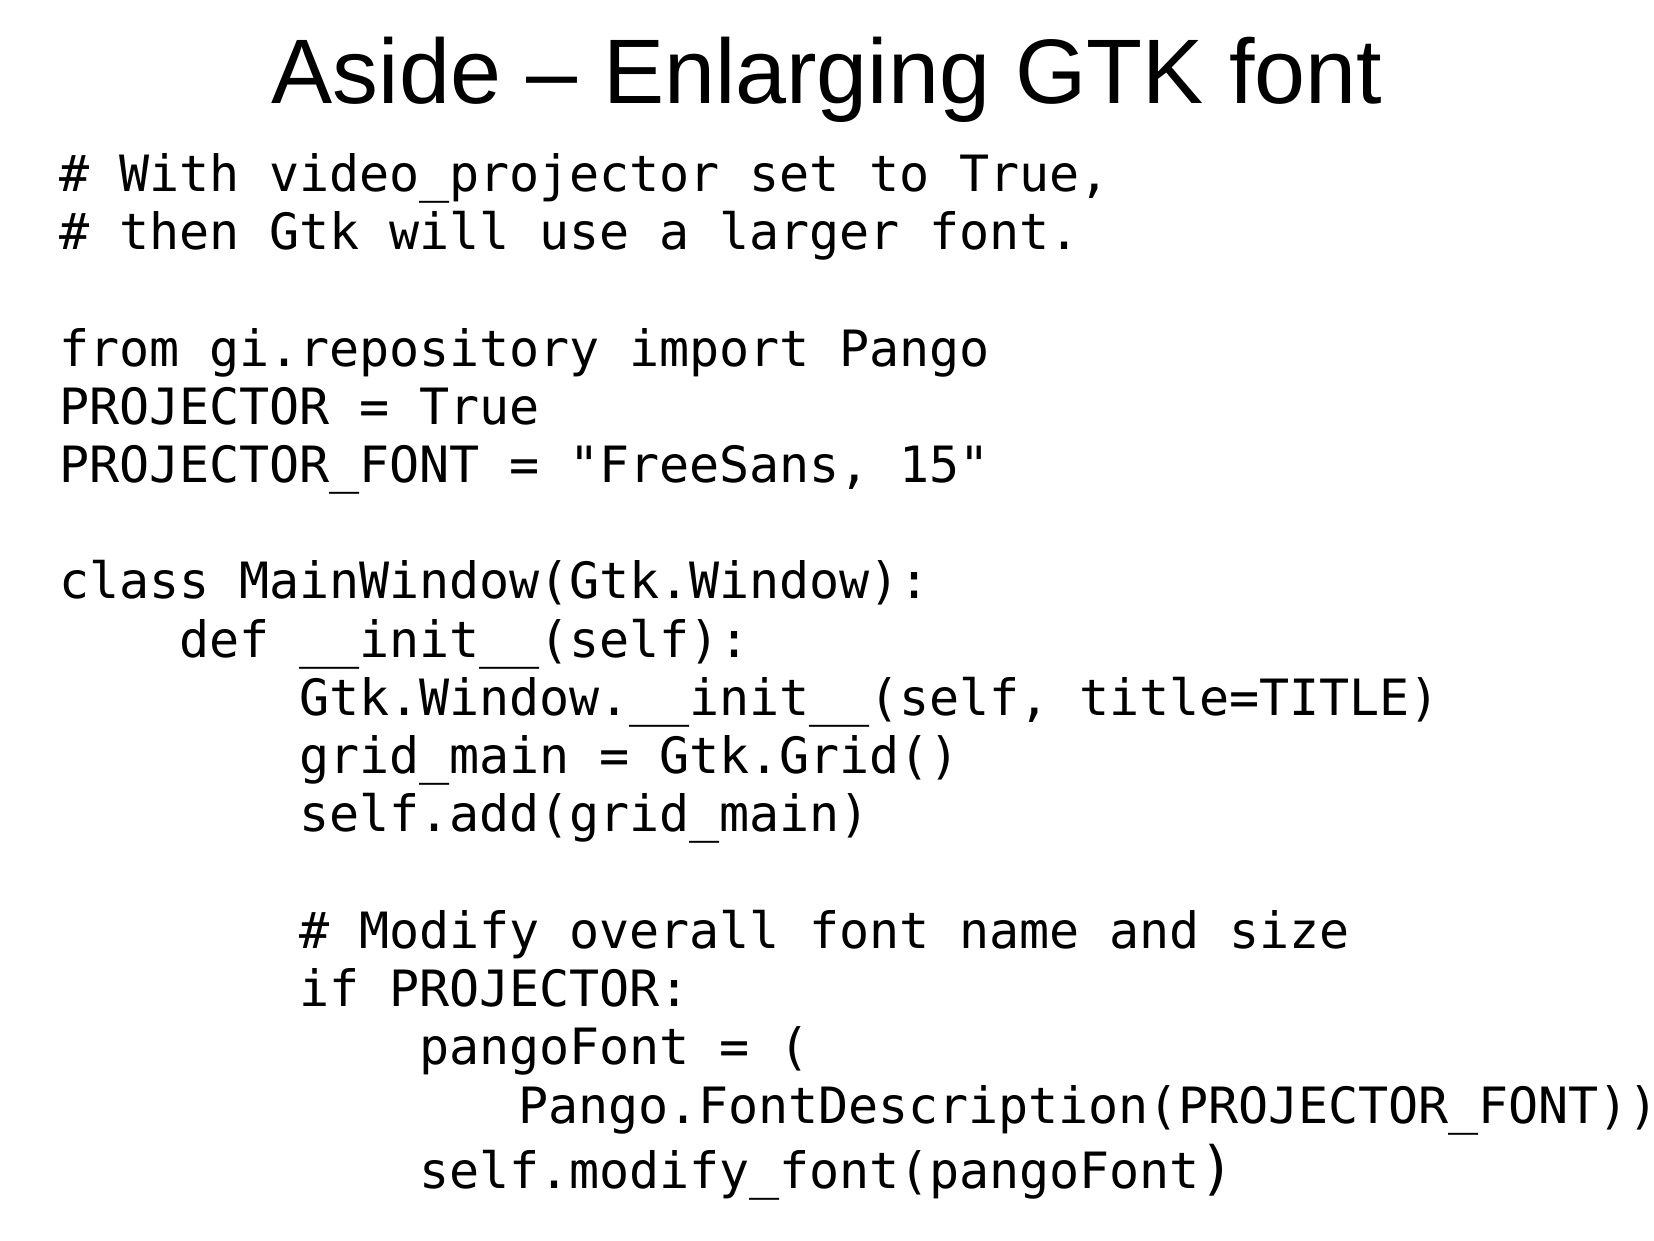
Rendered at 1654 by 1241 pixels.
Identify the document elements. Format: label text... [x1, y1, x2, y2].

text_box # With video_projector set to True, # then Gtk will use a larger font. from gi.repository import Pango PROJECTOR = True PROJECTOR_FONT = "FreeSans, 15" class MainWindow(Gtk.Window): def __init__(self): Gtk.Window.__init__(self, title=TITLE) grid_main = Gtk.Grid() self.add(grid_main) # Modify overall font name and size if PROJECTOR: pangoFont = ( Pango.FontDescription(PROJECTOR_FONT)) self.modify_font(pangoFont) [44, 137, 1654, 1211]
title Aside – Enlarging GTK font [19, 0, 1636, 145]
